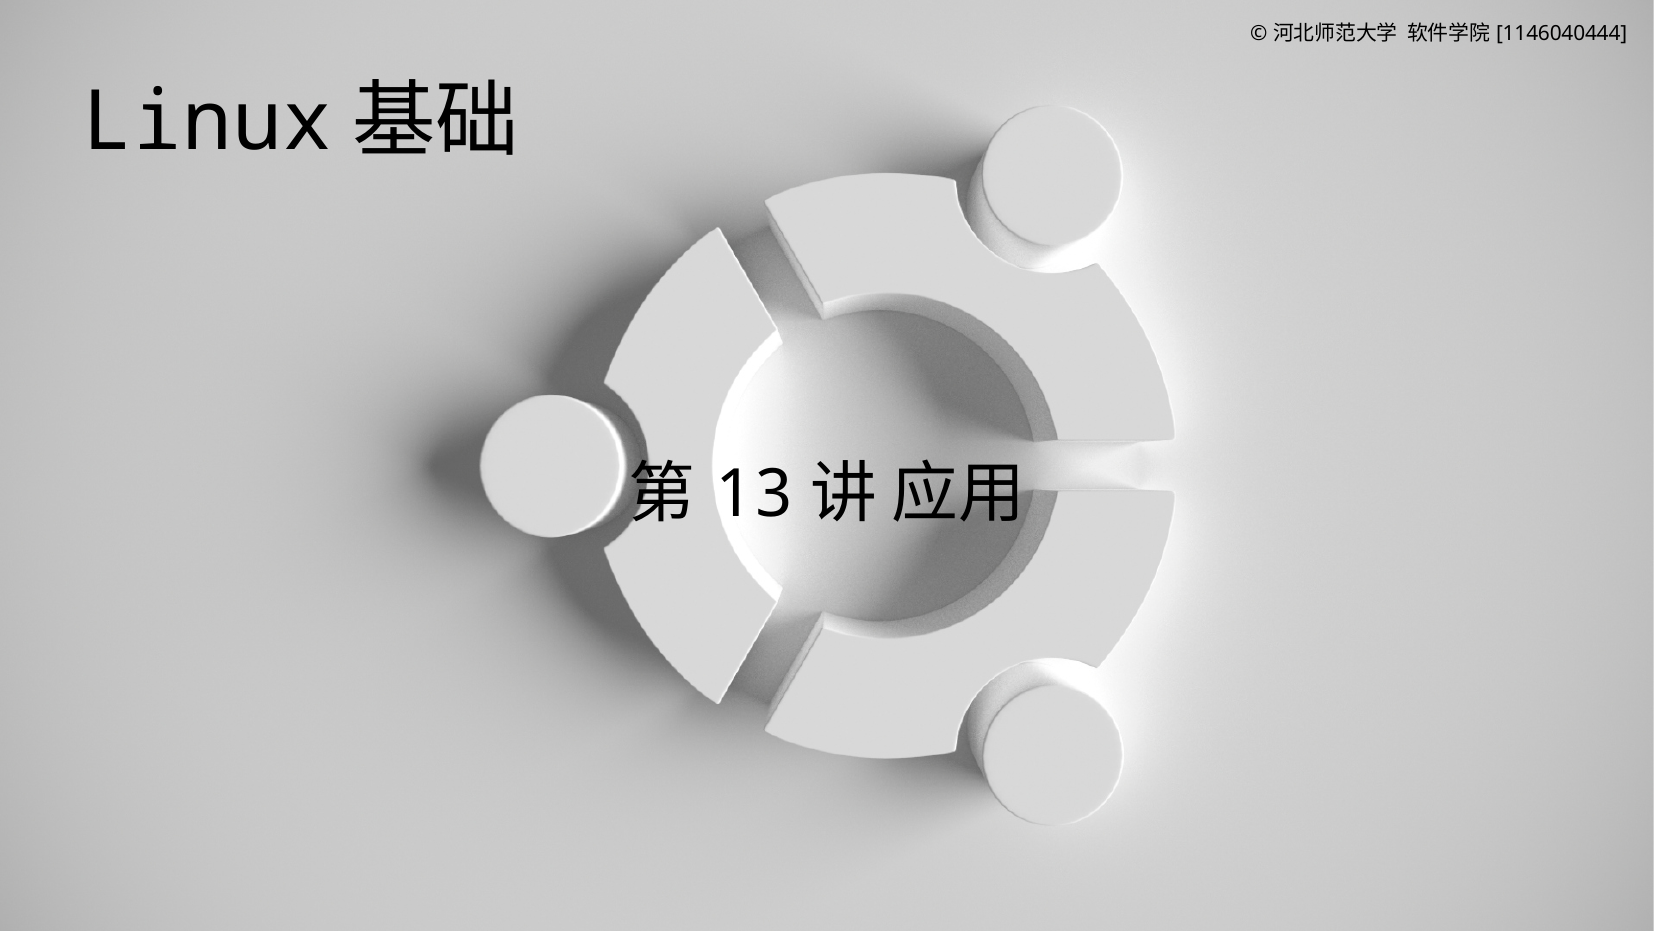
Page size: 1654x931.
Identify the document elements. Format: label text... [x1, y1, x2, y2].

title Linux基础 [82, 37, 1571, 189]
picture [0, 0, 1654, 931]
subtitle 第13讲 应用 [82, 217, 1571, 758]
